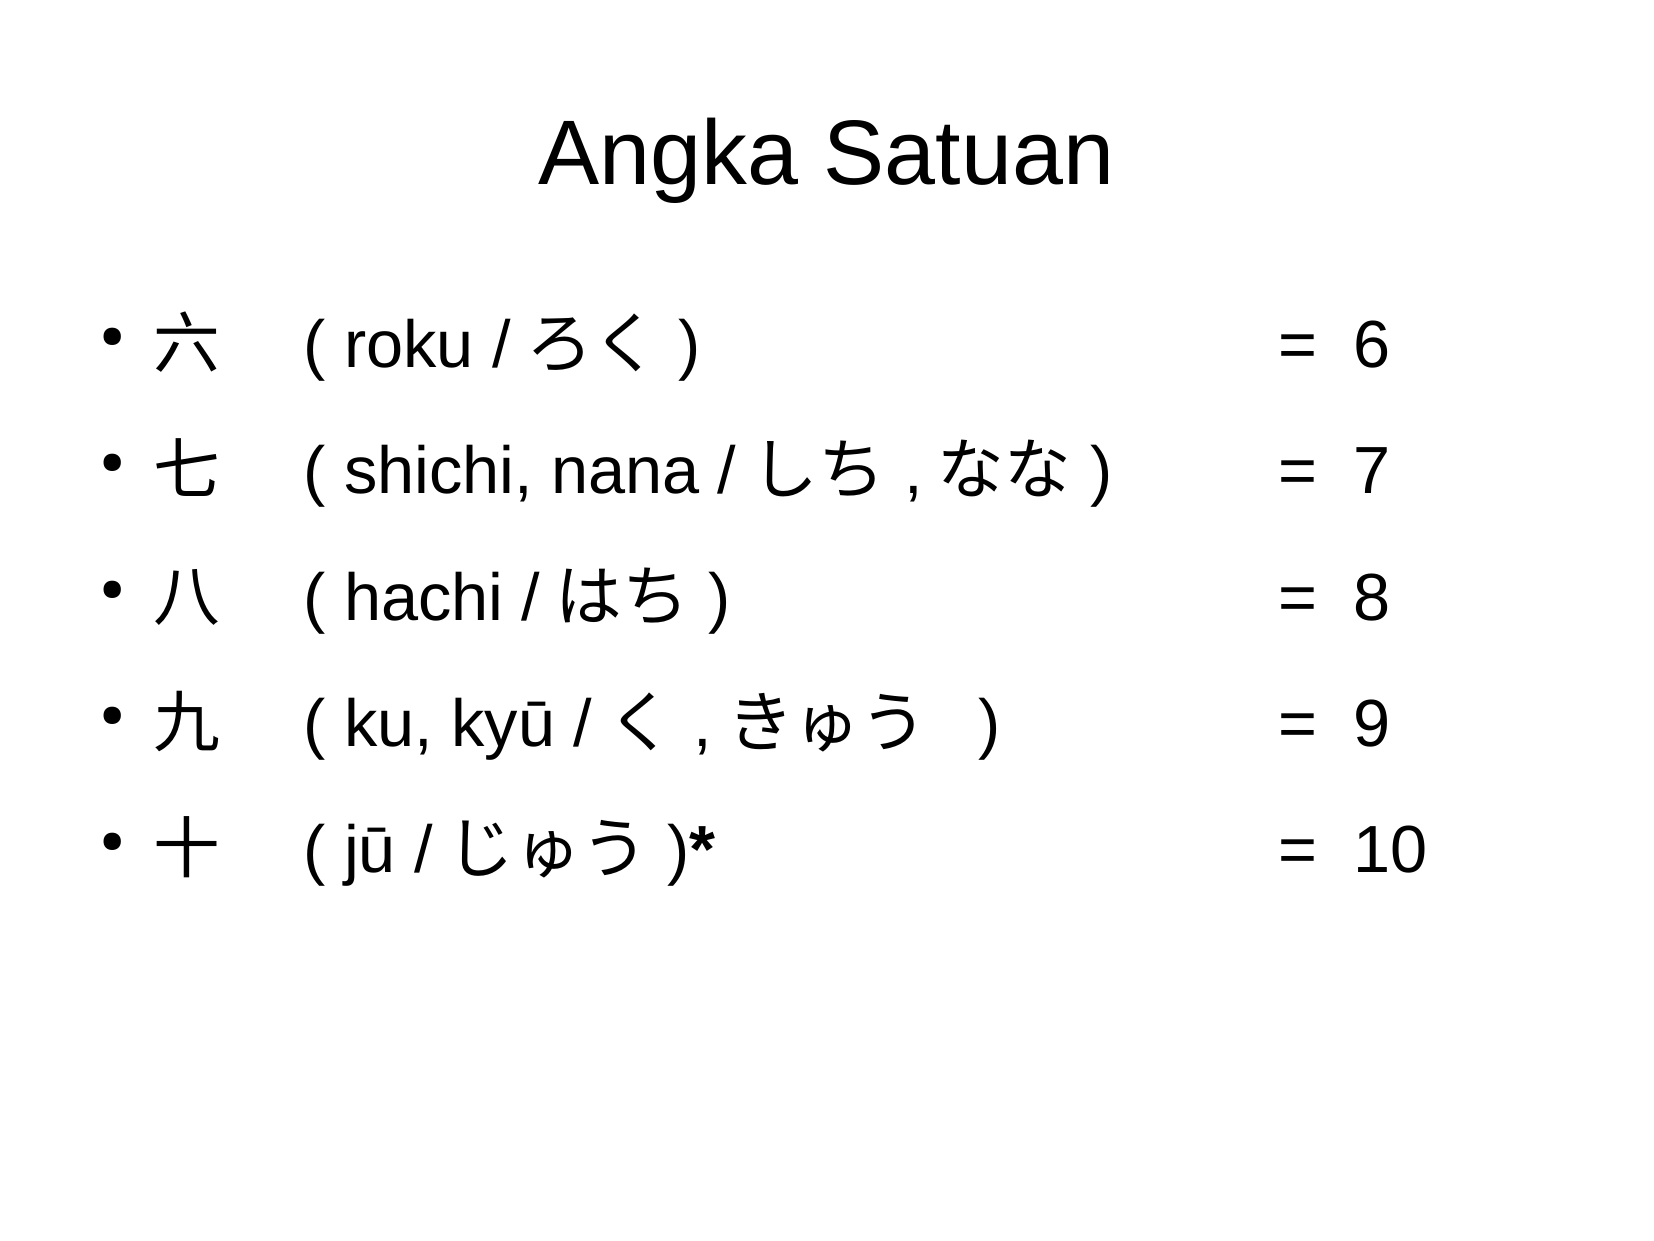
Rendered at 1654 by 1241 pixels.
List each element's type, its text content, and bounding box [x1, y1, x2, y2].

list 六 ( roku /ろく) = 6 七 ( shichi, nana /しち,なな) = 7 八 ( hachi /はち) = 8 九 ( ku, kyū /く,きゅう ) = 9 十 ( jū /じゅう)* = 10 [82, 290, 1571, 1010]
title Angka Satuan [82, 49, 1571, 257]
